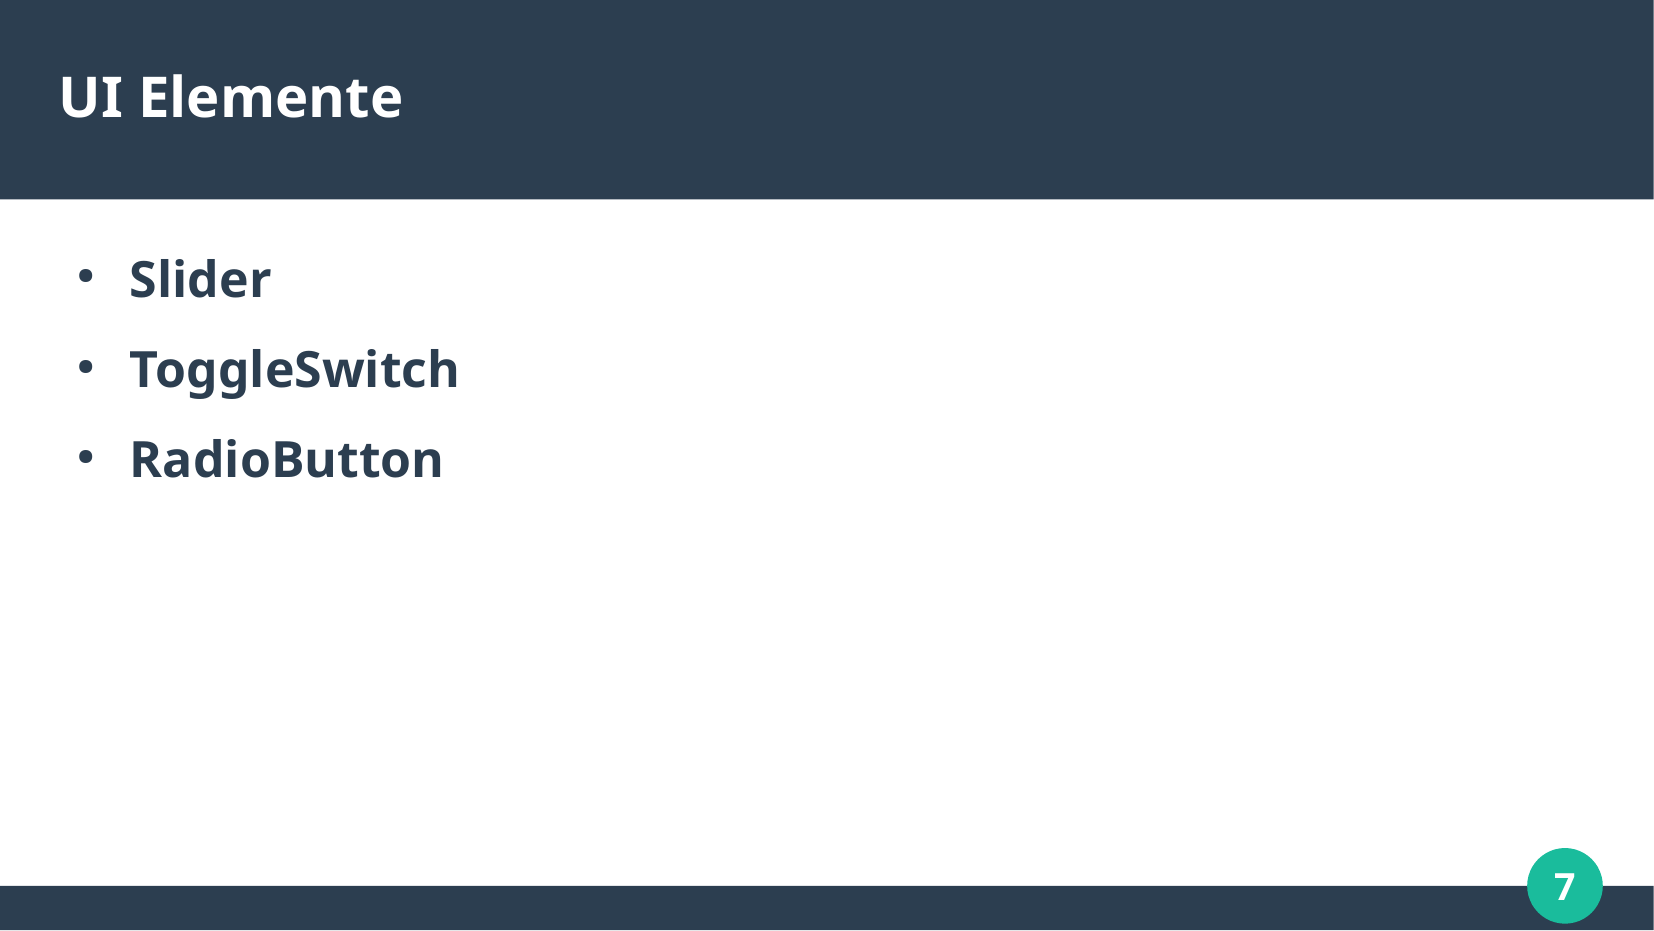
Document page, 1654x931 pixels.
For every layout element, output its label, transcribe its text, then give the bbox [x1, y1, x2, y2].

title UI Elemente [59, 37, 1595, 155]
list Slider ToggleSwitch RadioButton [59, 243, 1595, 864]
